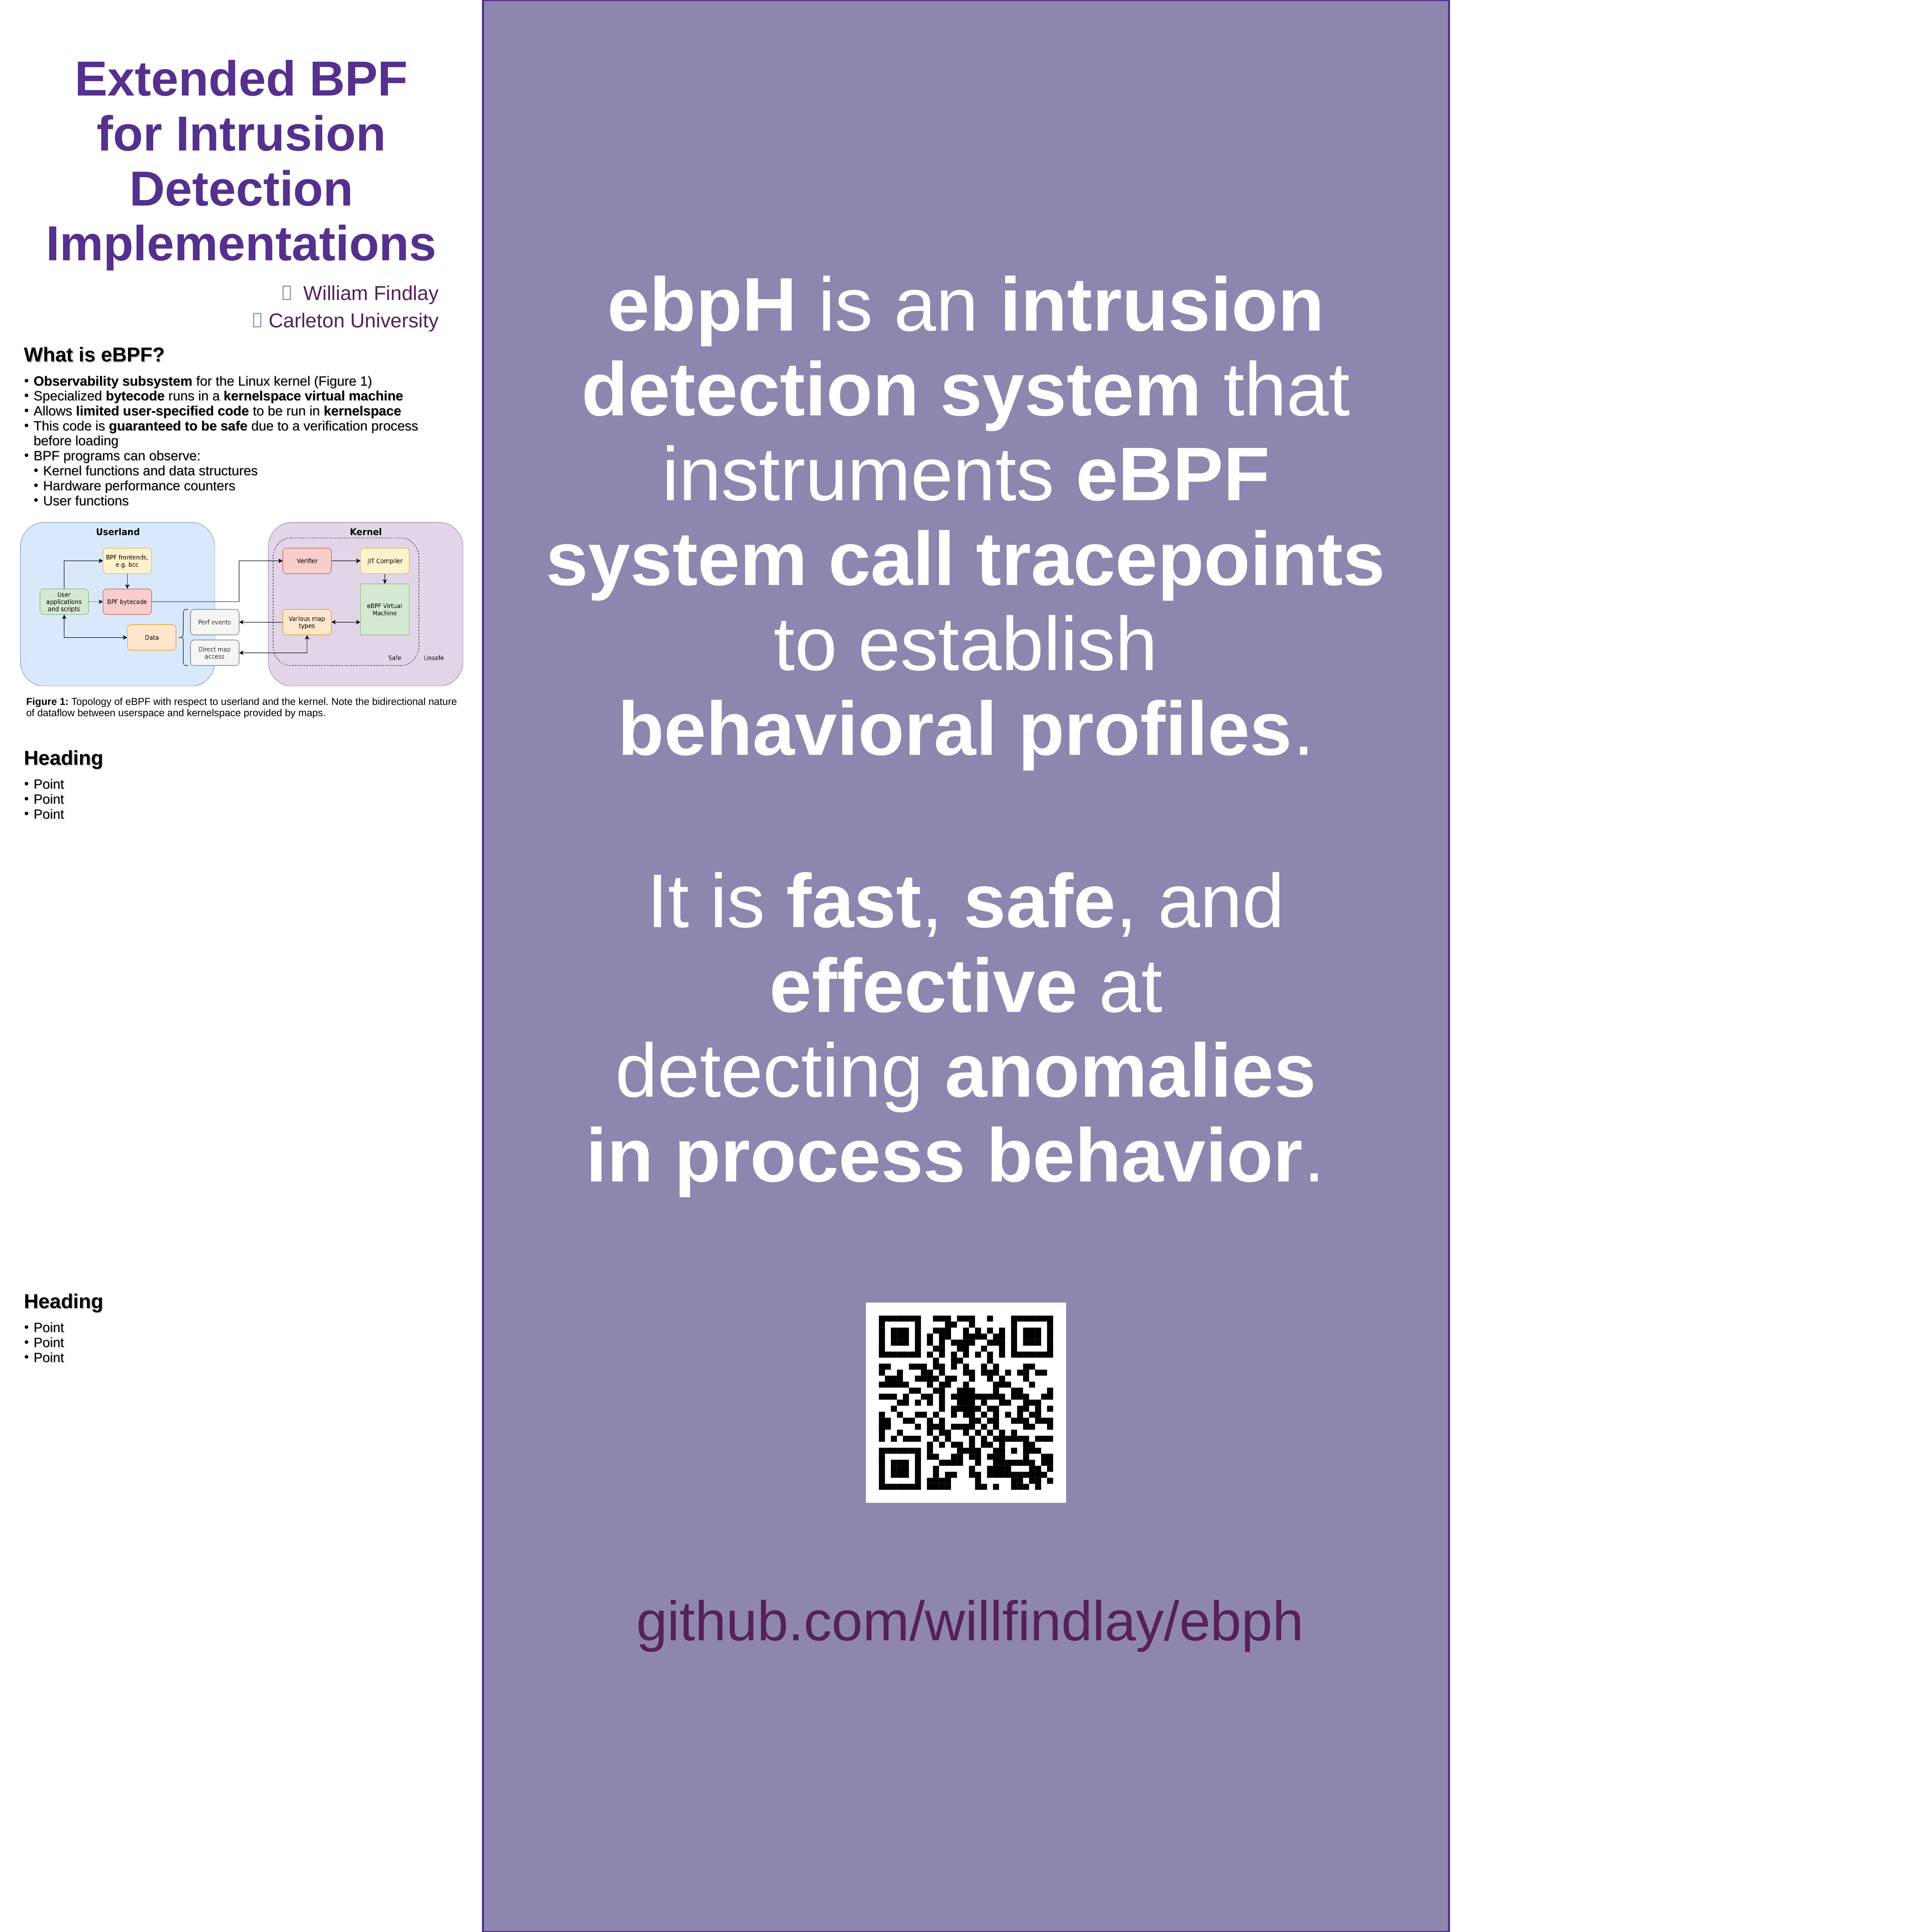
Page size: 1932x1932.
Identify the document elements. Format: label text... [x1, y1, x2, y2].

text_box What is eBPF? Observability subsystem for the Linux kernel (Figure 1) Specialized bytecode runs in a kernelspace virtual machine Allows limited user-specified code to be run in kernelspace This code is guaranteed to be safe due to a verification process before loading BPF programs can observe: Kernel functions and data structures Hardware performance counters User functions [20, 341, 463, 510]
text_box ebpH is an intrusion detection system that instruments eBPF system call tracepoints to establish behavioral profiles. It is fast, safe, and effective at detecting anomalies in process behavior. [523, 260, 1409, 1200]
text_box  William Findlay  Carleton University [40, 281, 443, 331]
picture [865, 1302, 1067, 1503]
text_box [483, 0, 1449, 1932]
text_box Heading Point Point Point [20, 1288, 463, 1367]
text_box Figure 1: Topology of eBPF with respect to userland and the kernel. Note the bidirectional nature of dataflow between userspace and kernelspace provided by maps. [22, 694, 465, 721]
text_box Extended BPF for Intrusion Detection Implementations [40, 40, 443, 281]
picture [20, 522, 463, 686]
text_box github.com/willfindlay/ebph [527, 1584, 1413, 1659]
text_box Heading Point Point Point [20, 745, 463, 824]
